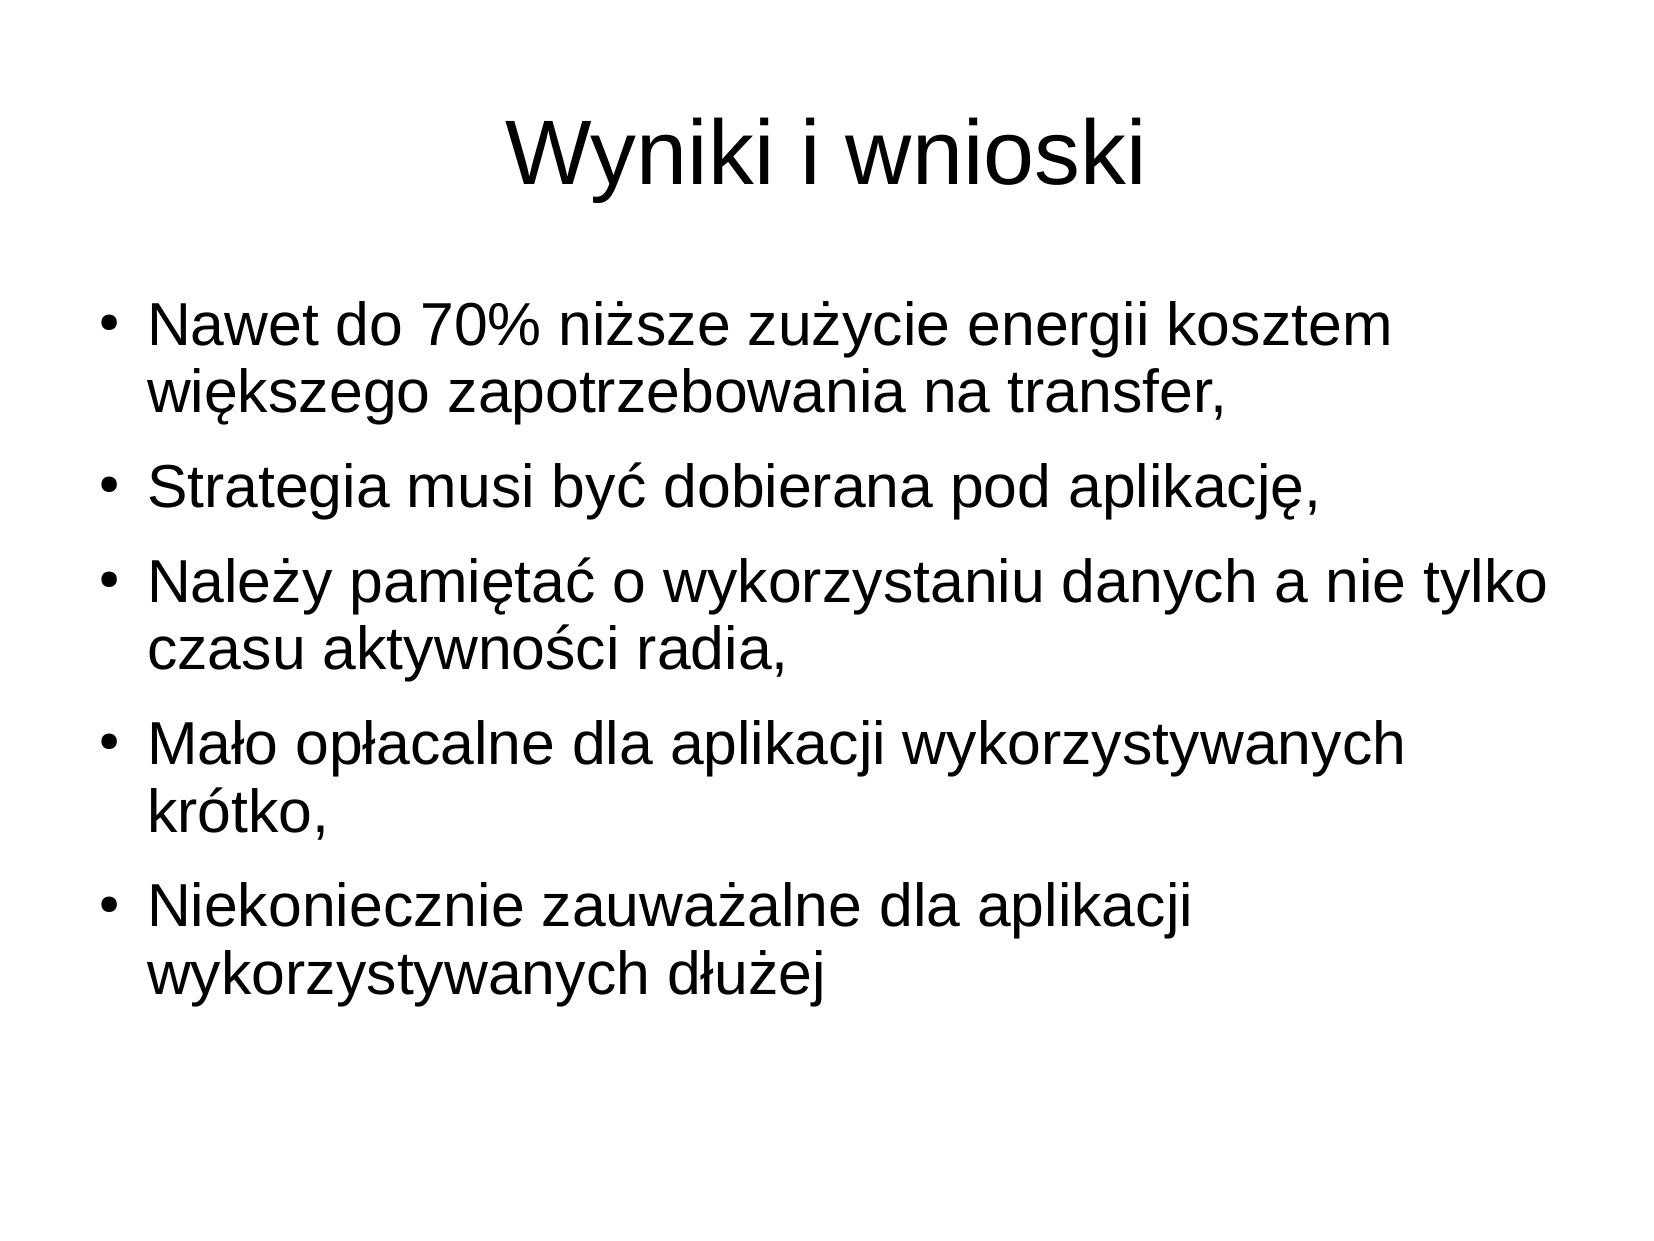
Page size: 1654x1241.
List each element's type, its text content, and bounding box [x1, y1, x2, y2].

list Nawet do 70% niższe zużycie energii kosztem większego zapotrzebowania na transfer, Strategia musi być dobierana pod aplikację, Należy pamiętać o wykorzystaniu danych a nie tylko czasu aktywności radia, Mało opłacalne dla aplikacji wykorzystywanych krótko, Niekoniecznie zauważalne dla aplikacji wykorzystywanych dłużej [82, 290, 1571, 1010]
title Wyniki i wnioski [82, 49, 1571, 257]
